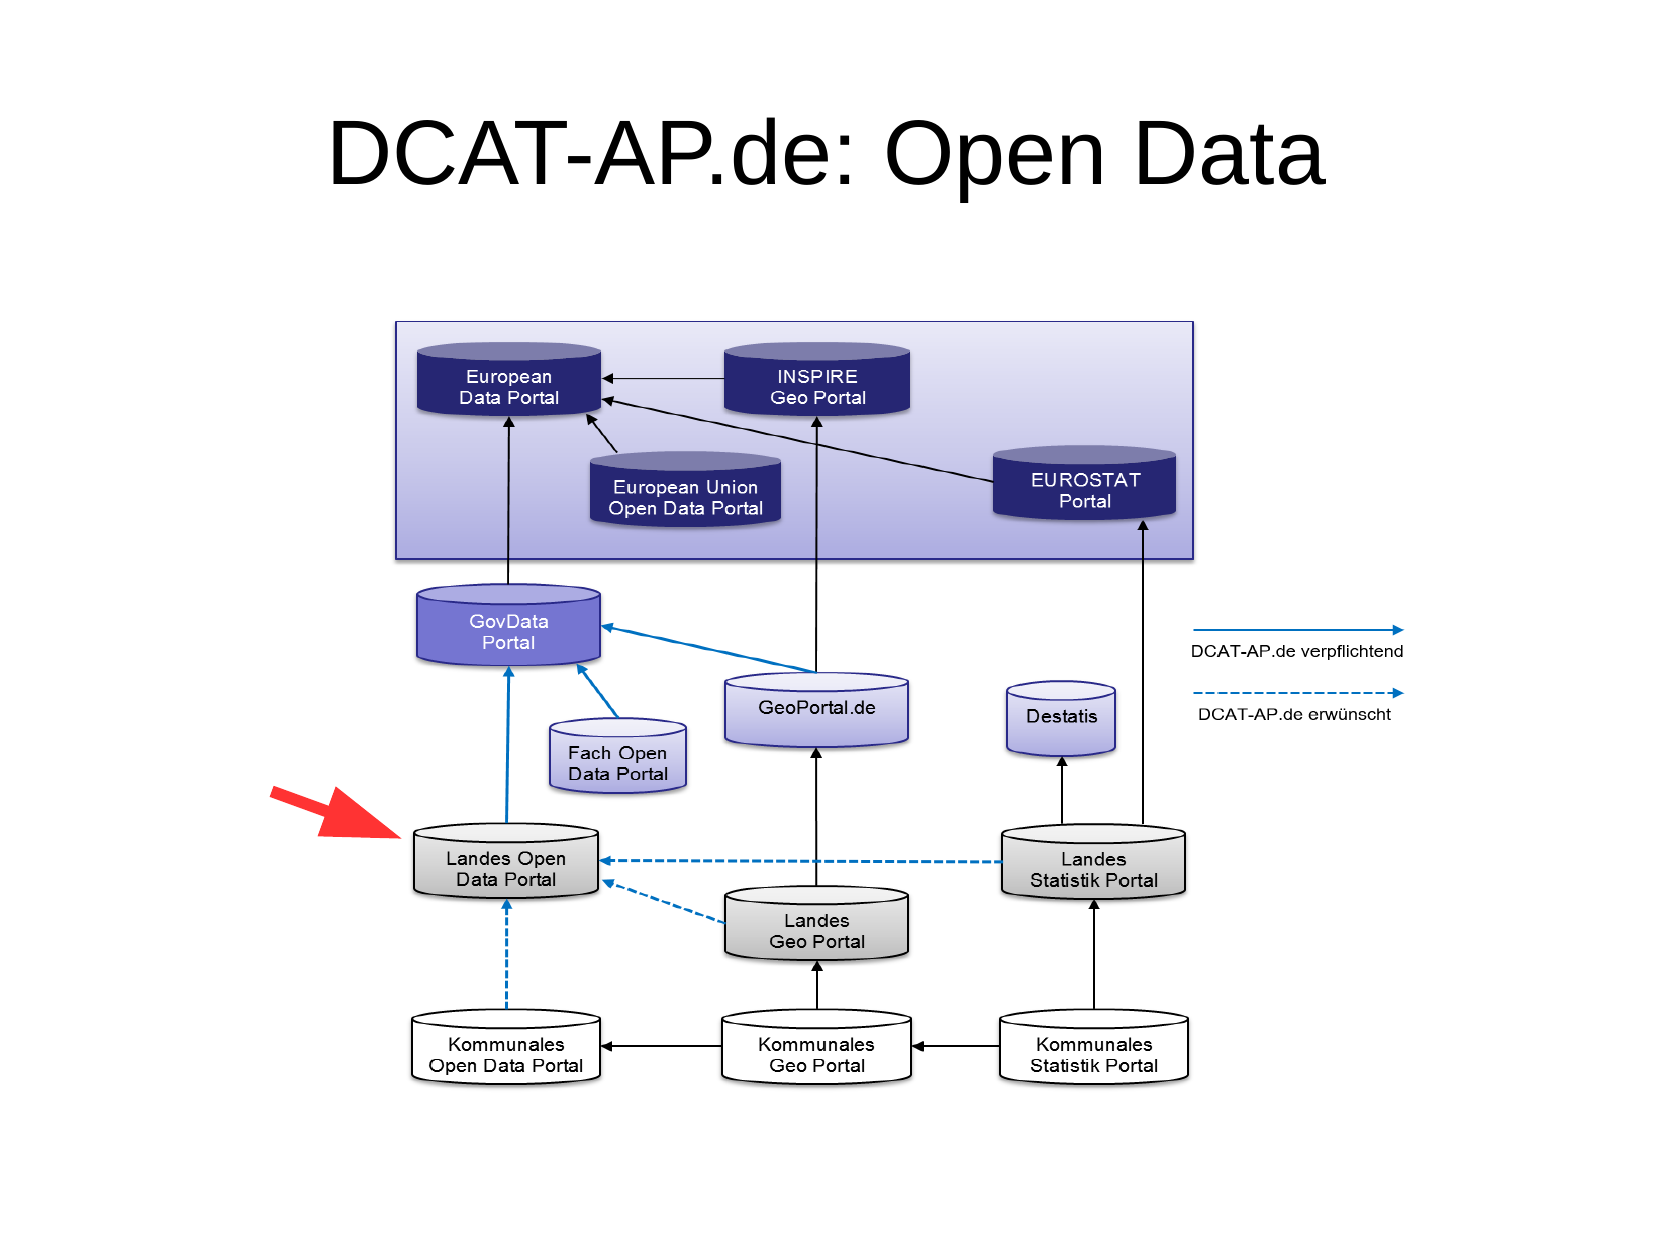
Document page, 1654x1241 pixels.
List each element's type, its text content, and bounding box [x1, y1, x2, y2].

title DCAT-AP.de: Open Data [82, 49, 1571, 257]
picture [236, 307, 1513, 1102]
